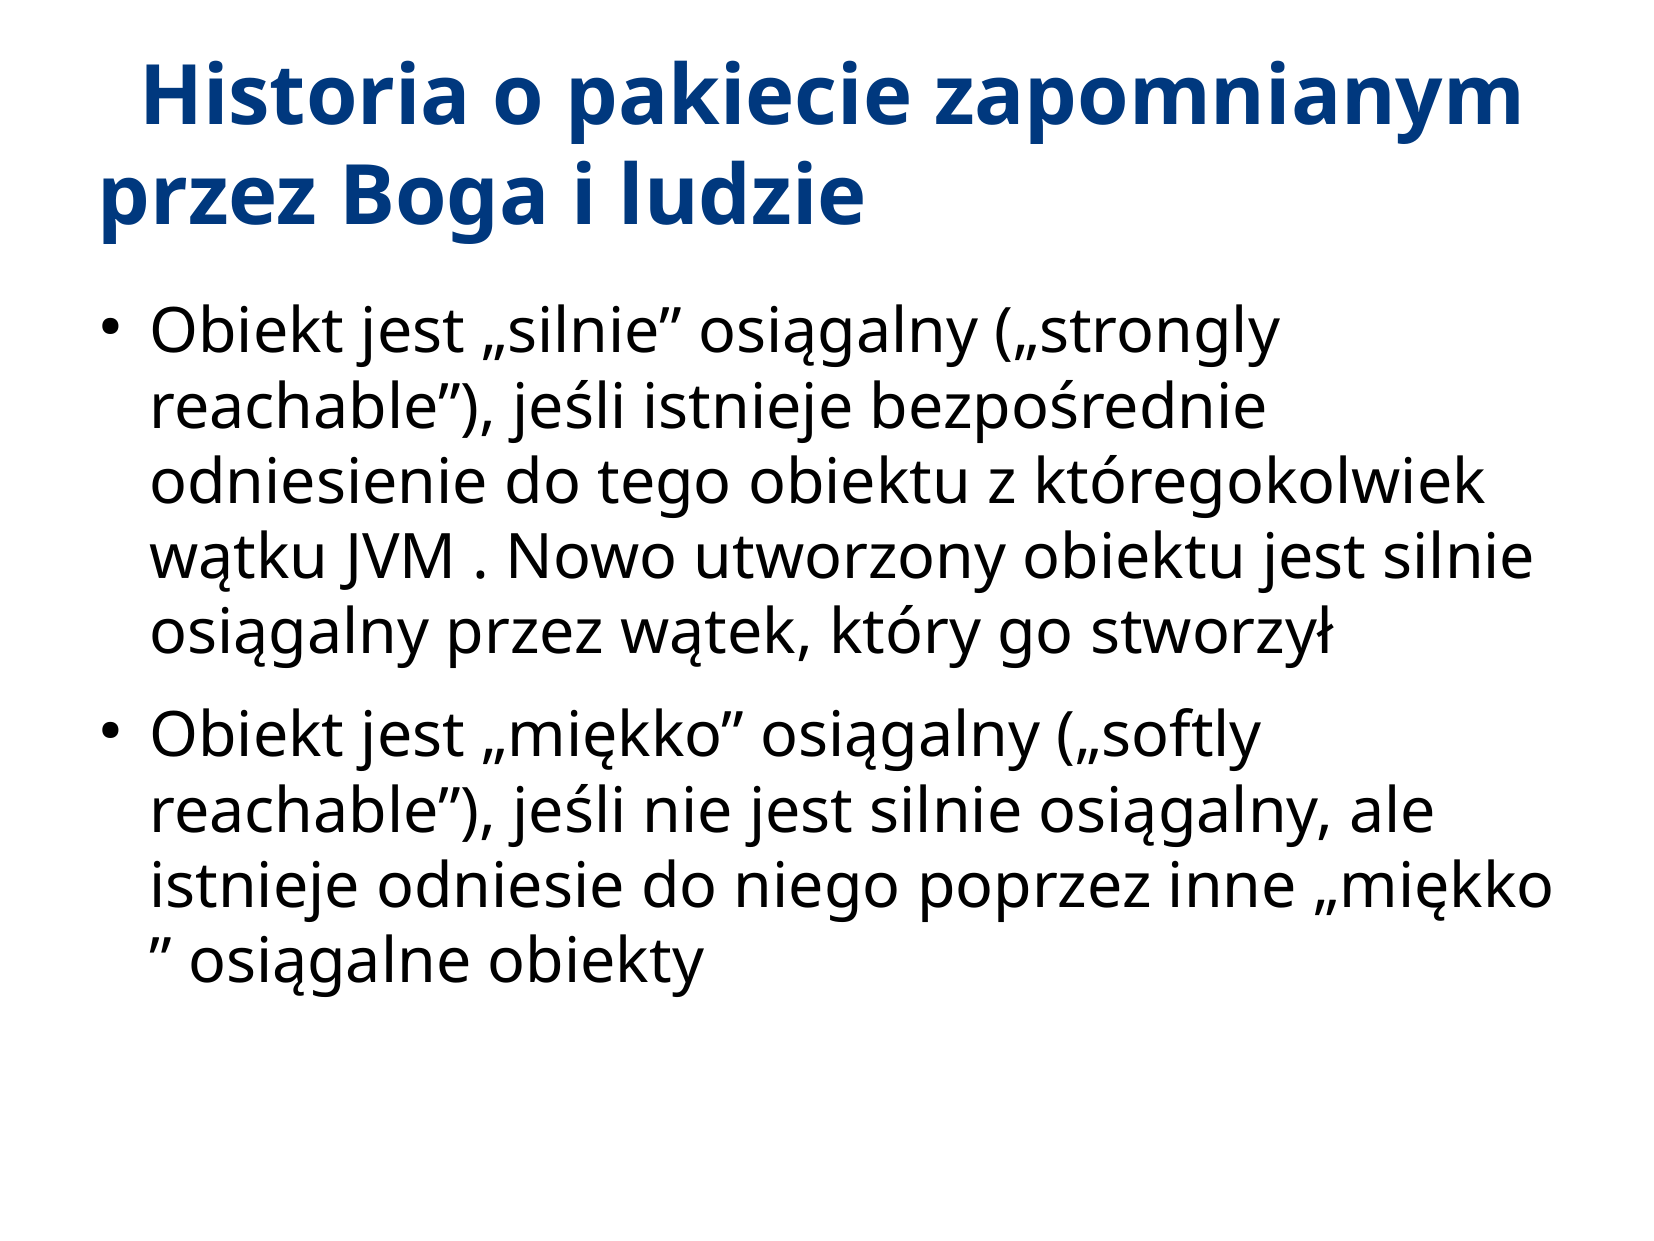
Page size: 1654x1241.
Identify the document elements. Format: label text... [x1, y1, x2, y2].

list Obiekt jest „silnie” osiągalny („strongly reachable”), jeśli istnieje bezpośrednie odniesienie do tego obiektu z któregokolwiek wątku JVM . Nowo utworzony obiektu jest silnie osiągalny przez wątek, który go stworzył Obiekt jest „miękko” osiągalny („softly reachable”), jeśli nie jest silnie osiągalny, ale istnieje odniesie do niego poprzez inne „miękko ” osiągalne obiekty [82, 290, 1571, 1010]
title Historia o pakiecie zapomnianym przez Boga i ludzie [82, 49, 1571, 257]
